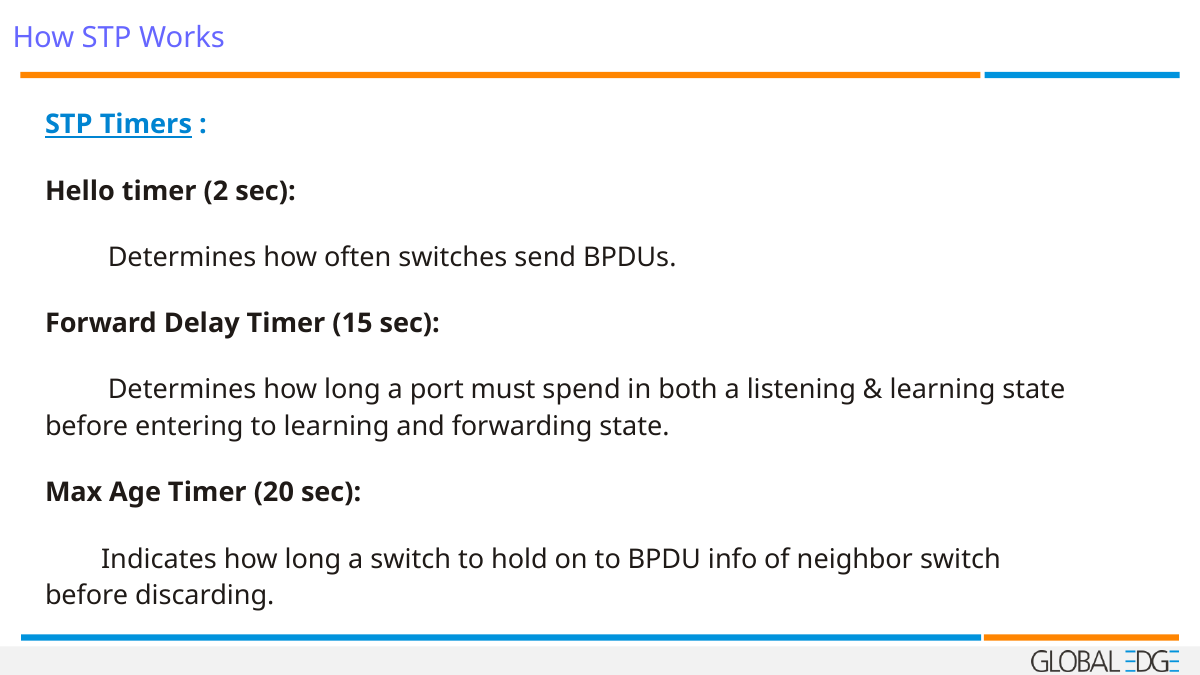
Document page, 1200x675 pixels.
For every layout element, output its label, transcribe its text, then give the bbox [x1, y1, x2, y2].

list STP Timers : Hello timer (2 sec): Determines how often switches send BPDUs. Forward Delay Timer (15 sec): Determines how long a port must spend in both a listening & learning state before entering to learning and forwarding state. Max Age Timer (20 sec): Indicates how long a switch to hold on to BPDU info of neighbor switch before discarding. [45, 104, 1171, 616]
title How STP Works [12, 9, 1088, 63]
picture [1031, 650, 1179, 672]
